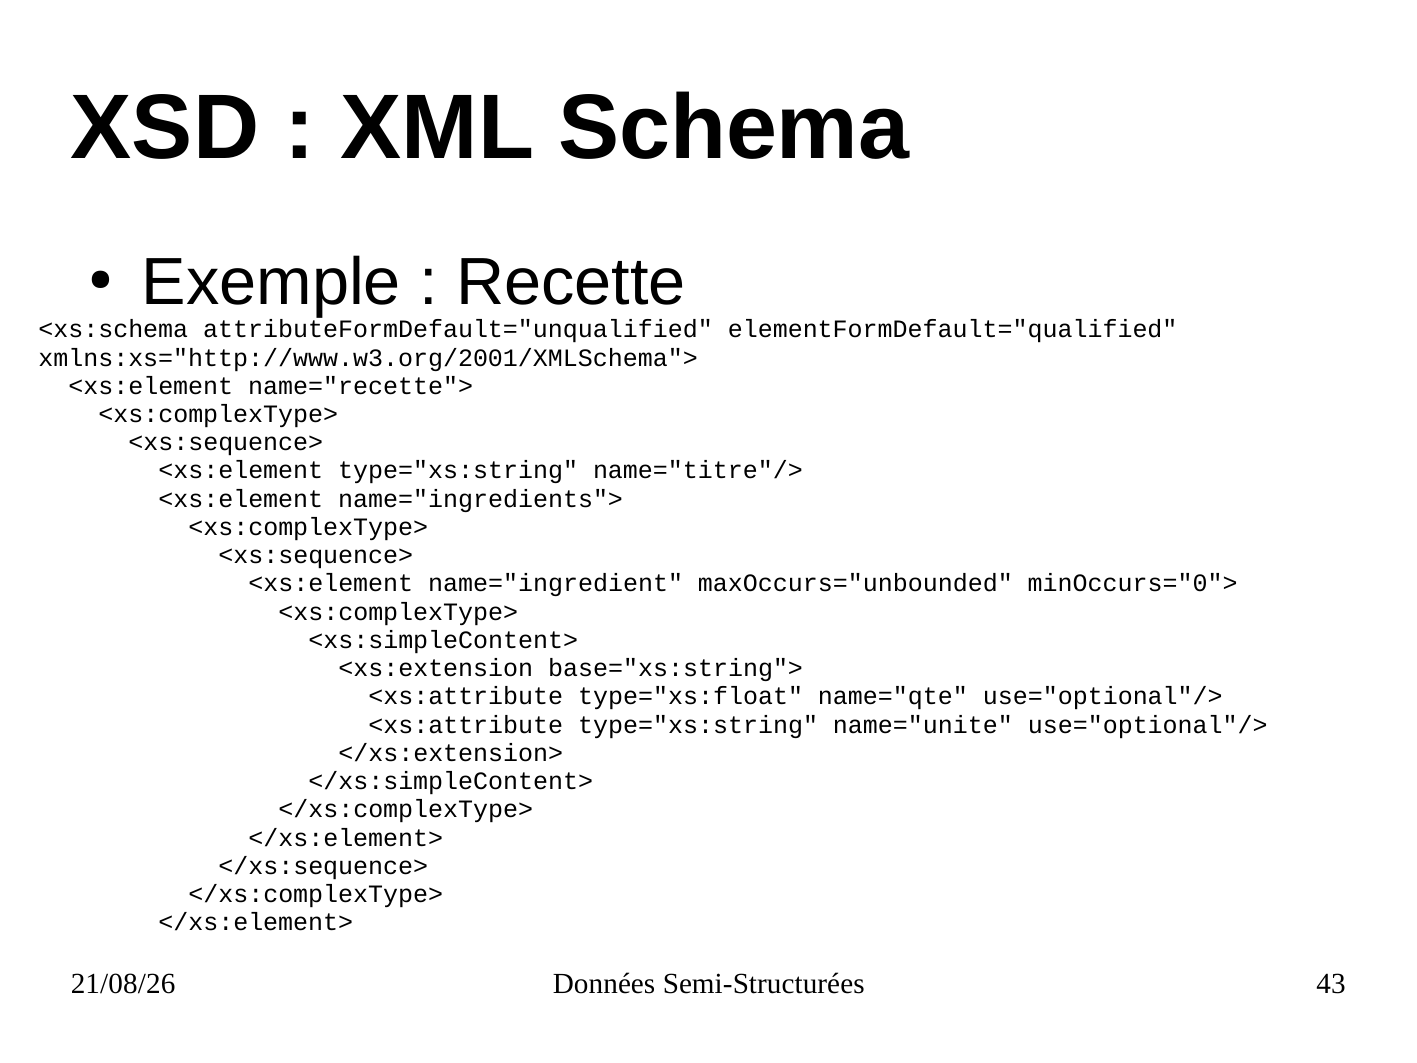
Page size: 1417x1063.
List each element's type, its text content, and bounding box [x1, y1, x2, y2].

list Exemple : Recette [70, 244, 1346, 309]
text_box <xs:schema attributeFormDefault="unqualified" elementFormDefault="qualified" xmlns:xs="http://www.w3.org/2001/XMLSchema"> <xs:element name="recette"> <xs:complexType> <xs:sequence> <xs:element type="xs:string" name="titre"/> <xs:element name="ingredients"> <xs:complexType> <xs:sequence> <xs:element name="ingredient" maxOccurs="unbounded" minOccurs="0"> <xs:complexType> <xs:simpleContent> <xs:extension base="xs:string"> <xs:attribute type="xs:float" name="qte" use="optional"/> <xs:attribute type="xs:string" name="unite" use="optional"/> </xs:extension> </xs:simpleContent> </xs:complexType> </xs:element> </xs:sequence> </xs:complexType> </xs:element> [23, 309, 1371, 1059]
title XSD : XML Schema [70, 42, 1346, 212]
